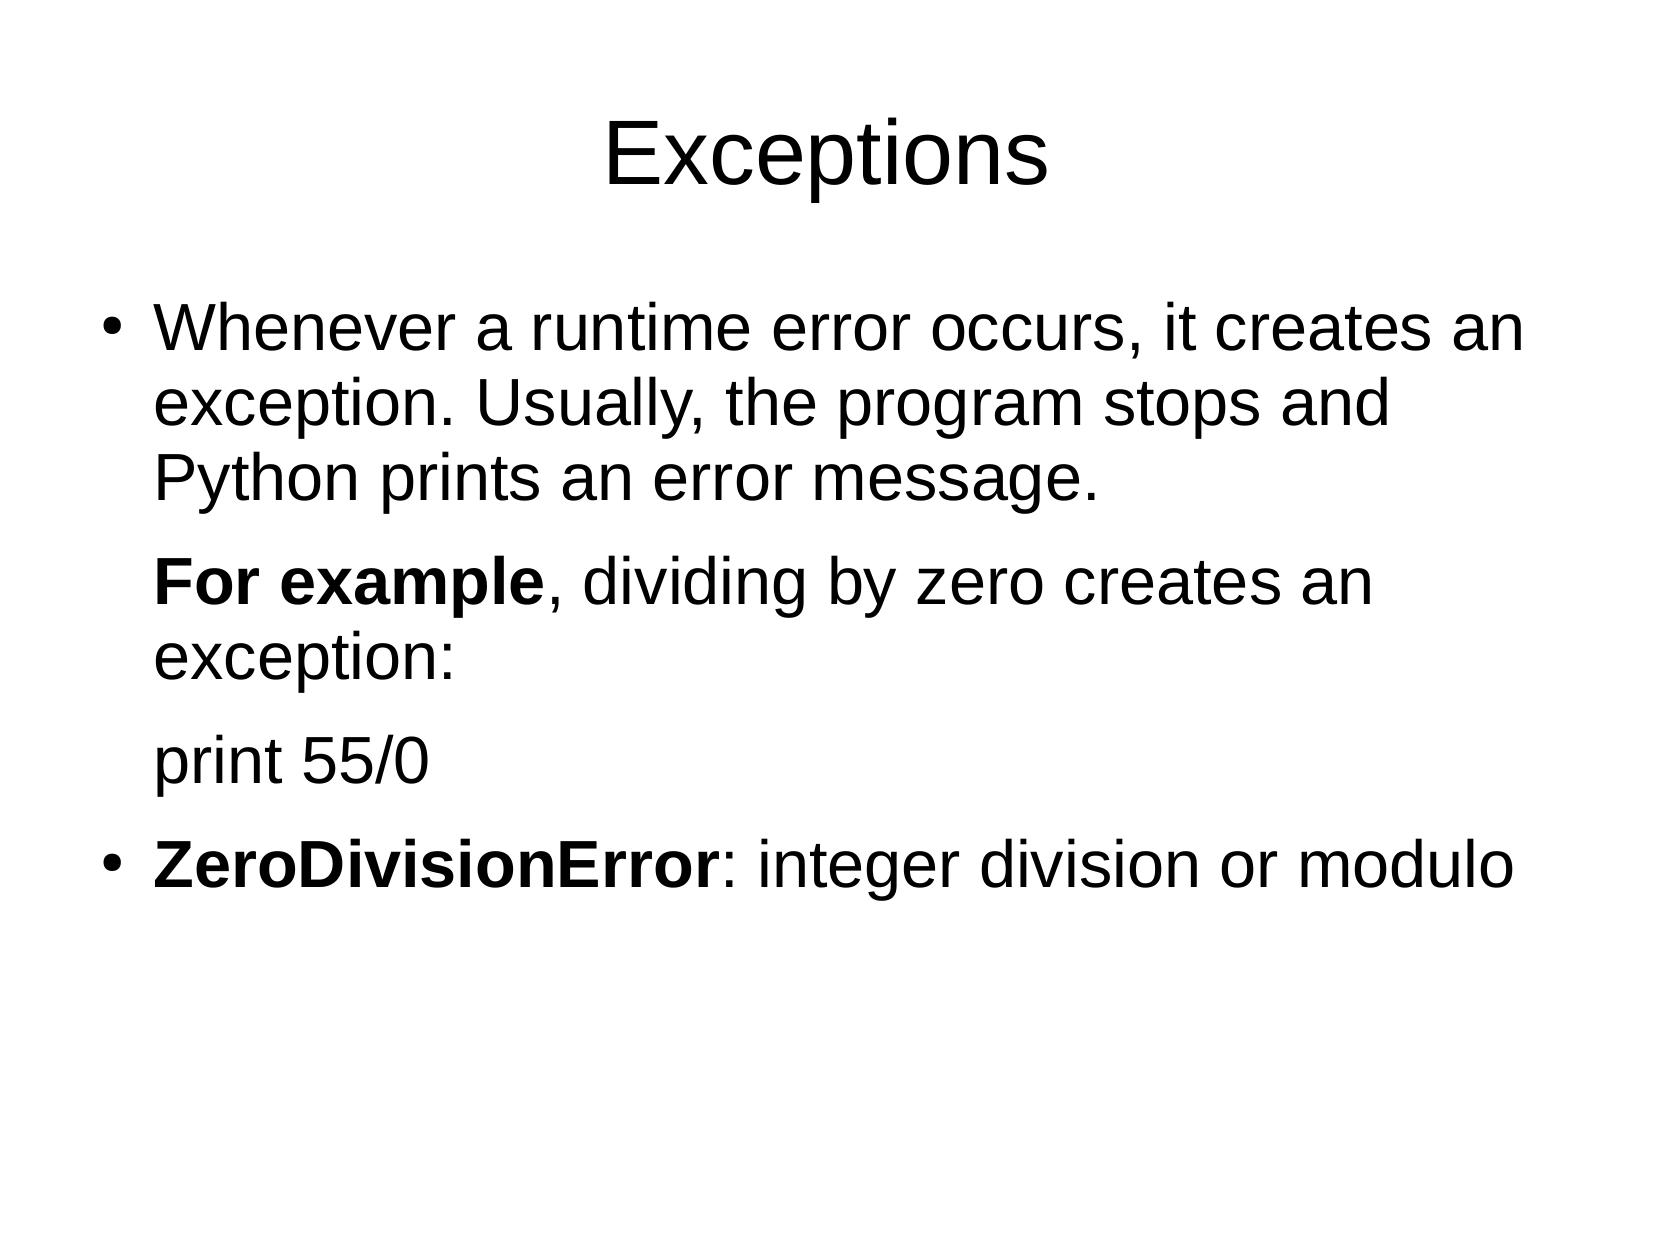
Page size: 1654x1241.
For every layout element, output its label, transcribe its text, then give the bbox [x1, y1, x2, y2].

title Exceptions [82, 49, 1571, 257]
list Whenever a runtime error occurs, it creates an exception. Usually, the program stops and Python prints an error message. For example, dividing by zero creates an exception: print 55/0 ZeroDivisionError: integer division or modulo [82, 290, 1571, 1010]
